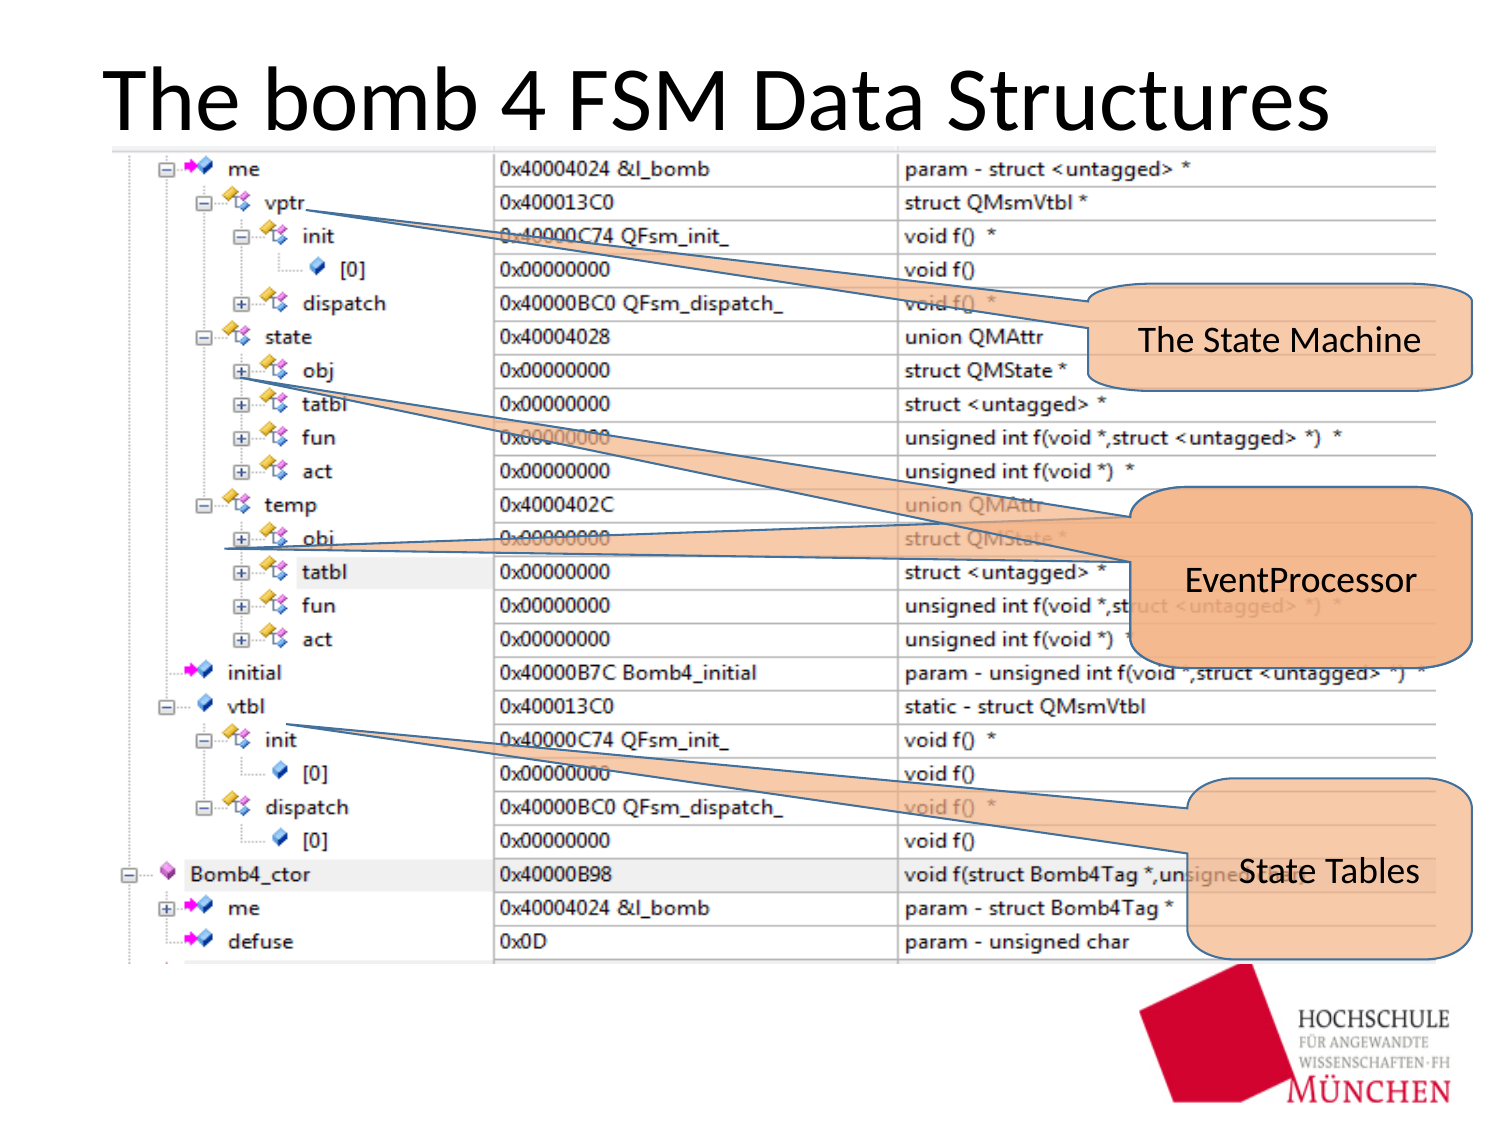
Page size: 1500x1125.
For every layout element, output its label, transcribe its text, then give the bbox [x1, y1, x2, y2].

picture [112, 146, 1436, 965]
text_box EventProcessor [224, 523, 1129, 563]
text_box The bomb 4 FSM Data Structures [43, 0, 1394, 188]
text_box The State Machine [305, 210, 1473, 391]
text_box State Tables [286, 724, 1472, 960]
text_box EventProcessor [240, 377, 1472, 669]
